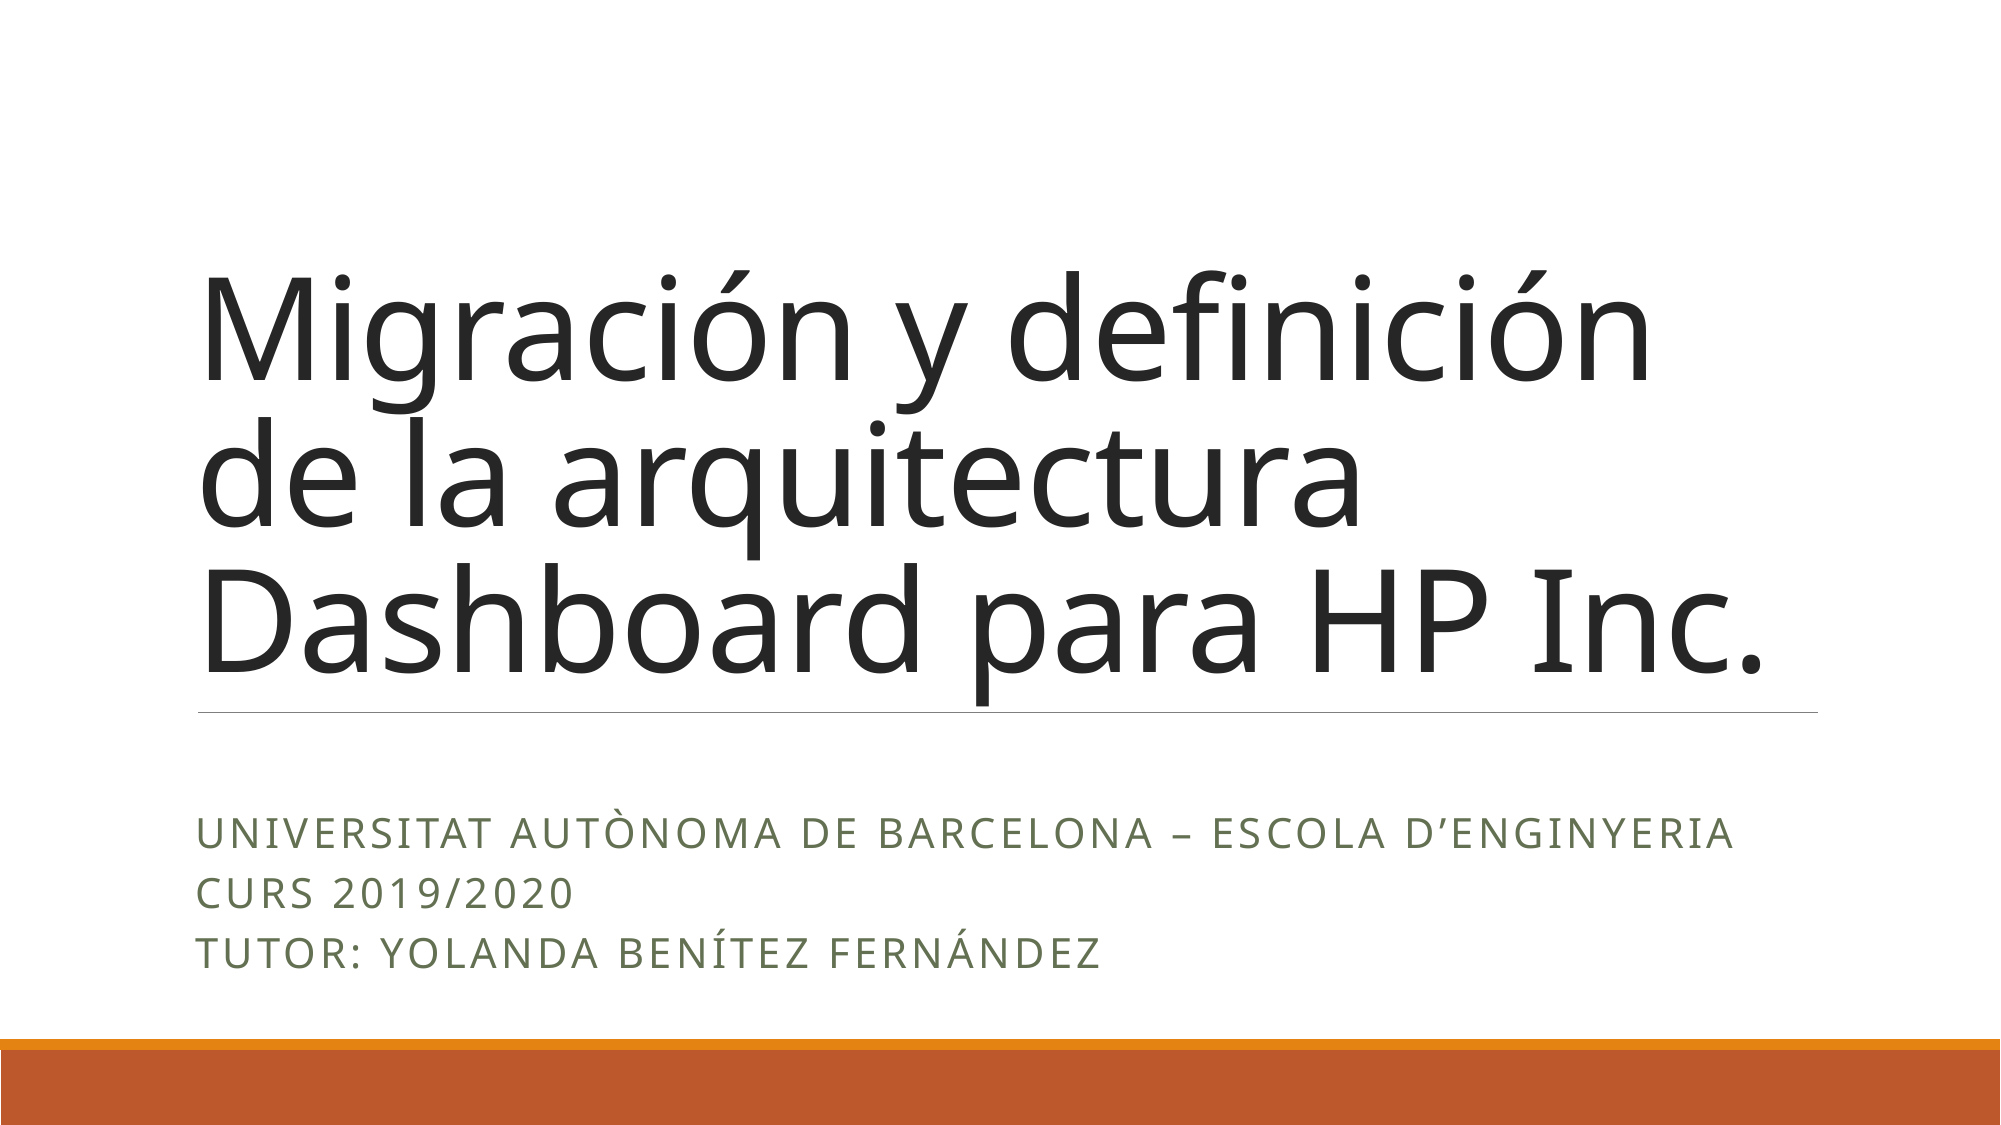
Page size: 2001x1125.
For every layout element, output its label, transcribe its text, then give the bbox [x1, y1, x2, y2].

title Migración y definición de la arquitectura Dashboard para HP Inc. [180, 124, 1831, 710]
subtitle UNIVERSITAT AUTÒNOMA DE BARCELONA – ESCOLA D’ENGINYERIA CURS 2019/2020 TUTOR: YOLANDA BENÍTEZ FERNÁNDEZ [180, 813, 1831, 1001]
